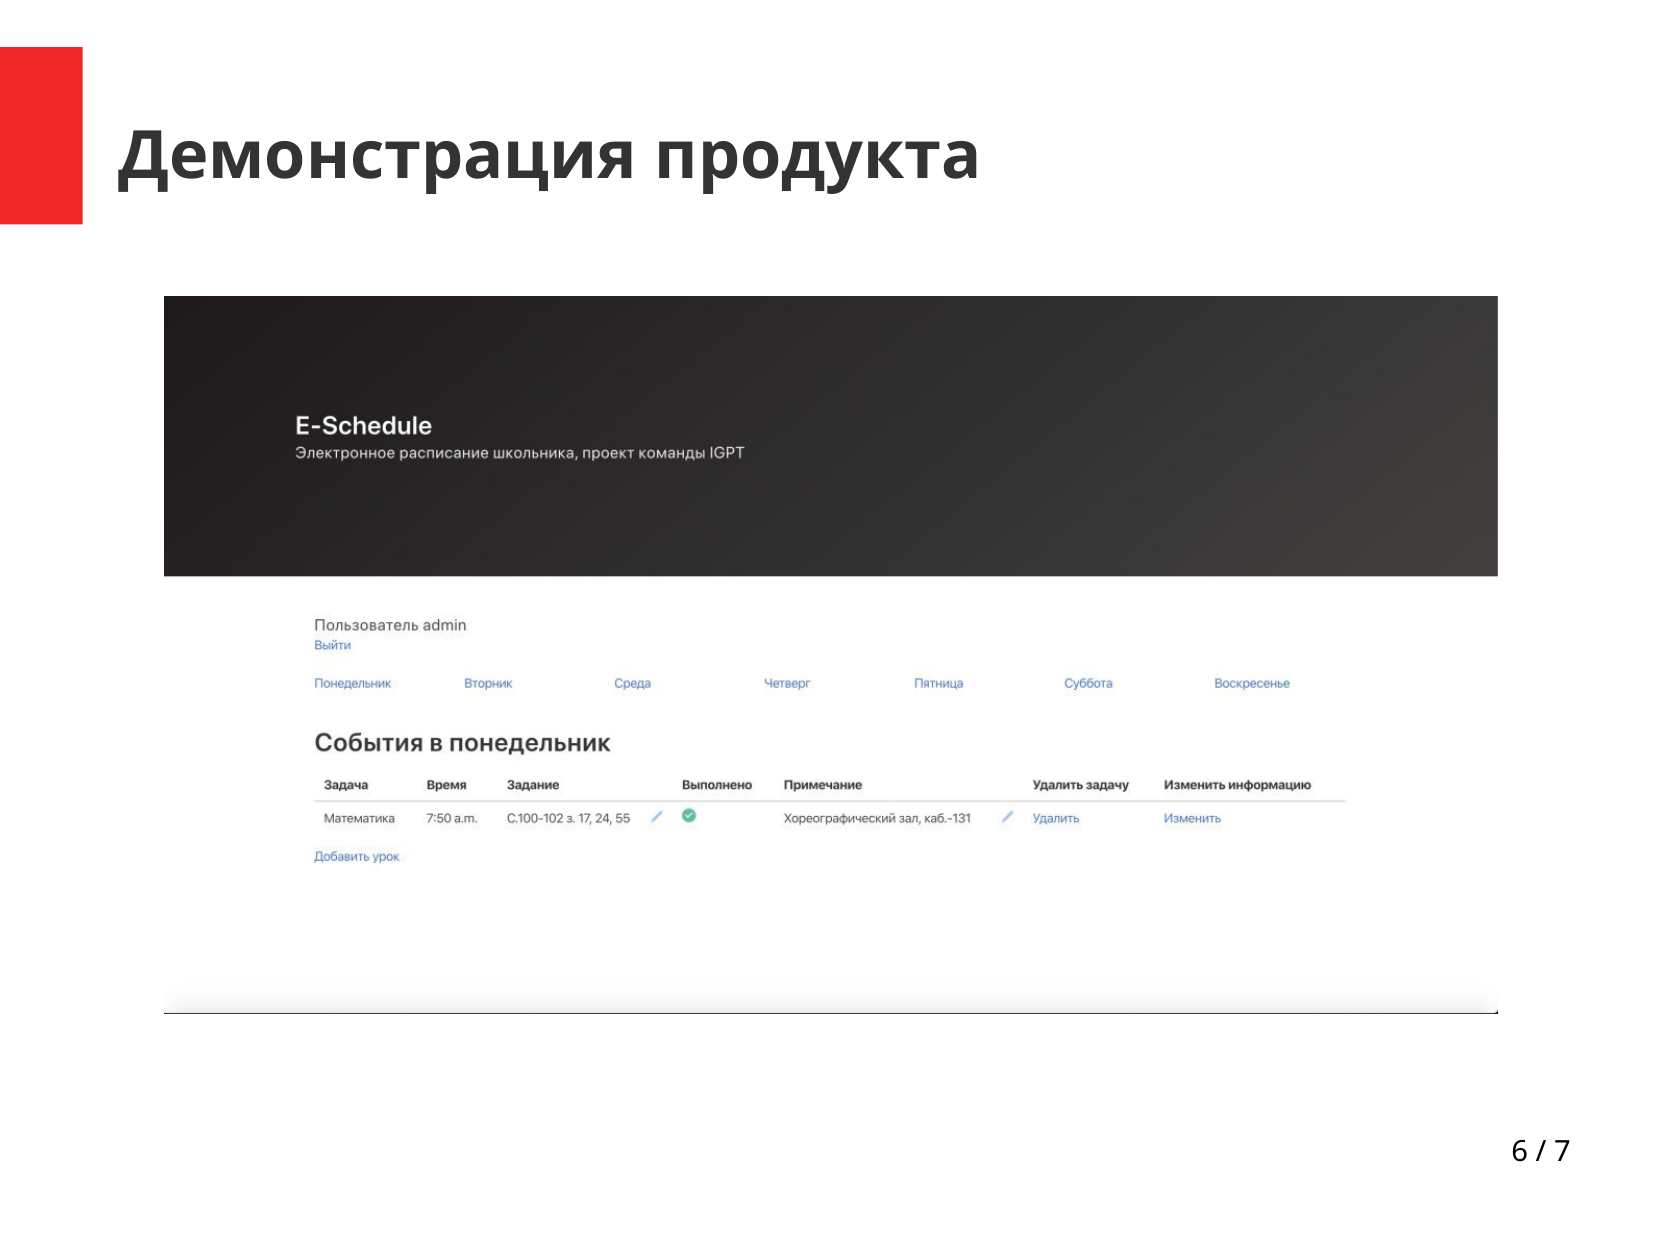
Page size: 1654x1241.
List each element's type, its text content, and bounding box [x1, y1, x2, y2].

title Демонстрация продукта [118, 49, 1571, 257]
picture [164, 296, 1498, 1014]
